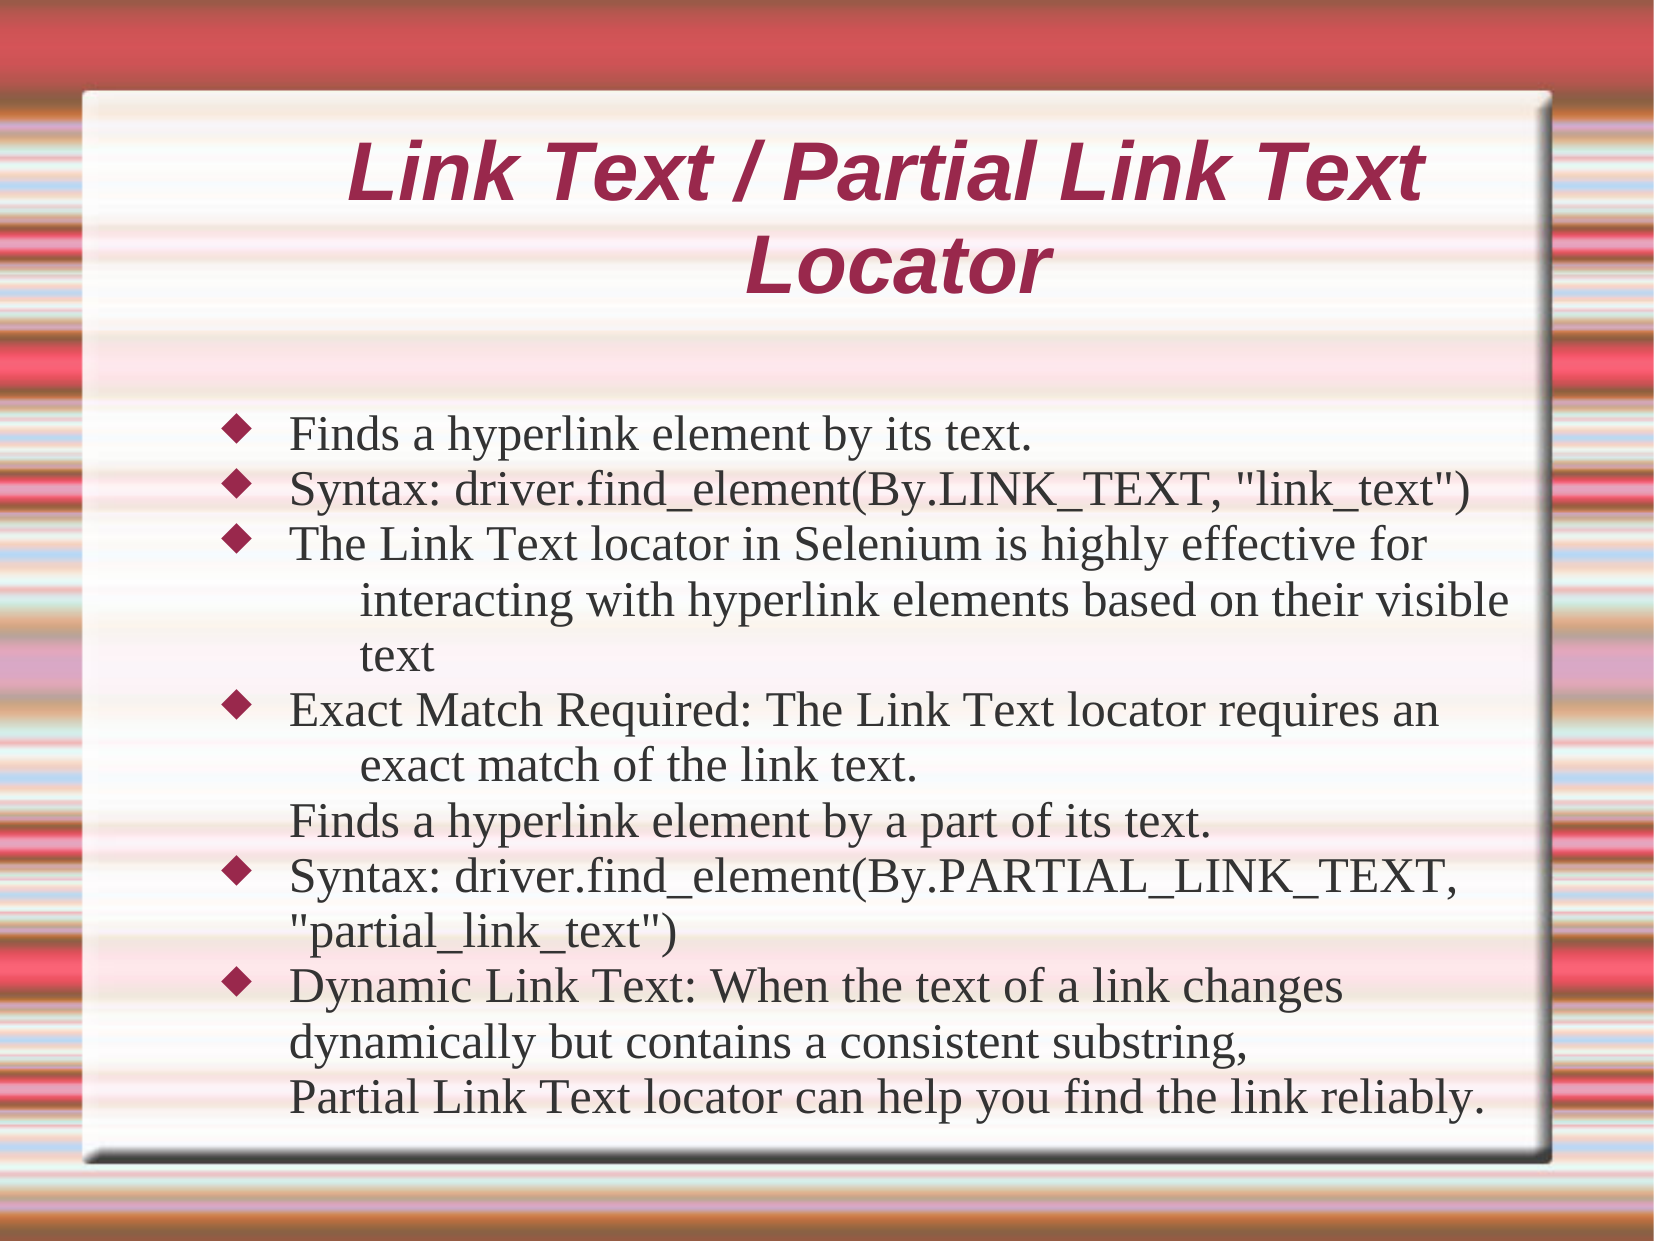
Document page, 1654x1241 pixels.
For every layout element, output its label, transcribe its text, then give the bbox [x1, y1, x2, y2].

list Finds a hyperlink element by its text. Syntax: driver.find_element(By.LINK_TEXT, "link_text") The Link Text locator in Selenium is highly effective for interacting with hyperlink elements based on their visible text Exact Match Required: The Link Text locator requires an exact match of the link text. Finds a hyperlink element by a part of its text. Syntax: driver.find_element(By.PARTIAL_LINK_TEXT, "partial_link_text") Dynamic Link Text: When the text of a link changes dynamically but contains a consistent substring, Partial Link Text locator can help you find the link reliably. [135, 350, 1517, 1139]
title Link Text / Partial Link Text Locator [121, 114, 1534, 322]
picture [0, 0, 1654, 1241]
